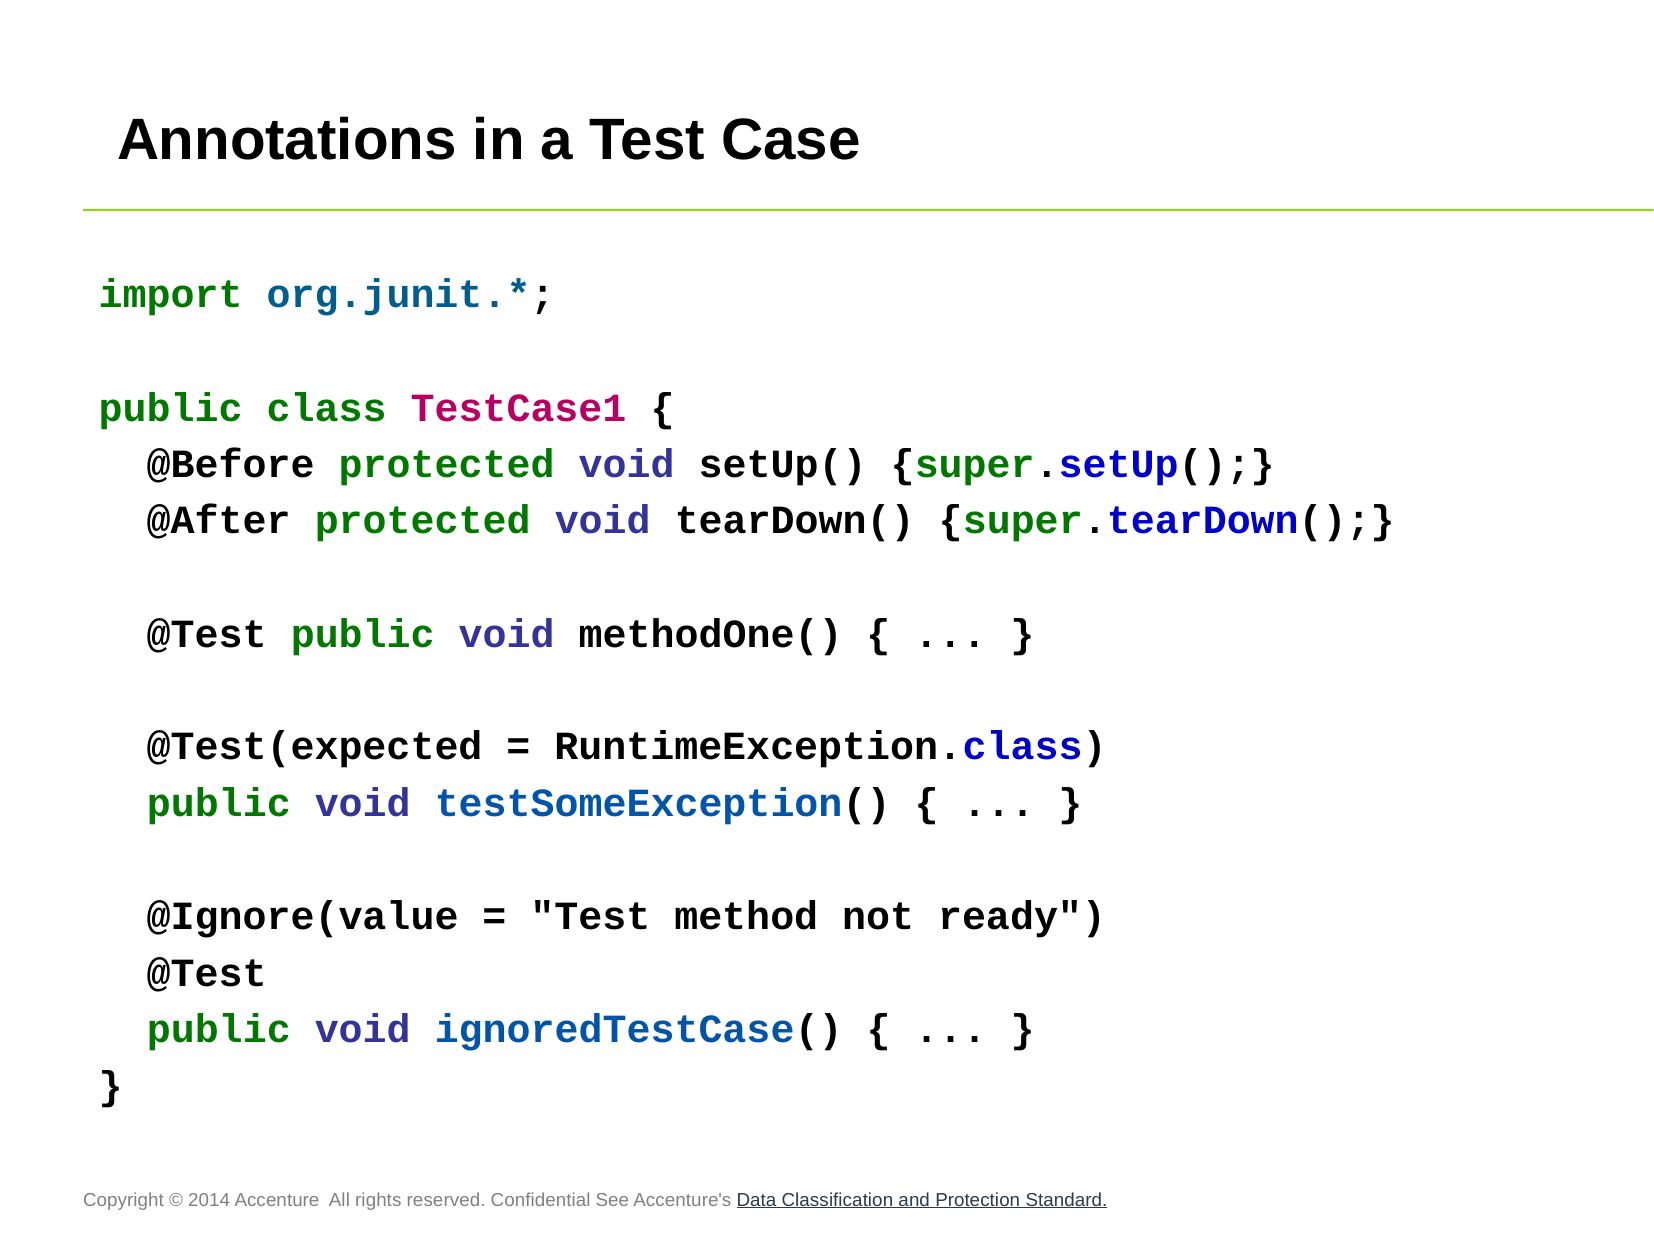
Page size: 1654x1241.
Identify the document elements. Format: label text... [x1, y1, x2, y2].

list import org.junit.*; public class TestCase1 { @Before protected void setUp() {super.setUp();} @After protected void tearDown() {super.tearDown();} @Test public void methodOne() { ... } @Test(expected = RuntimeException.class) public void testSomeException() { ... } @Ignore(value = "Test method not ready") @Test public void ignoredTestCase() { ... } } [84, 255, 1573, 1166]
title Annotations in a Test Case [81, 68, 1654, 211]
